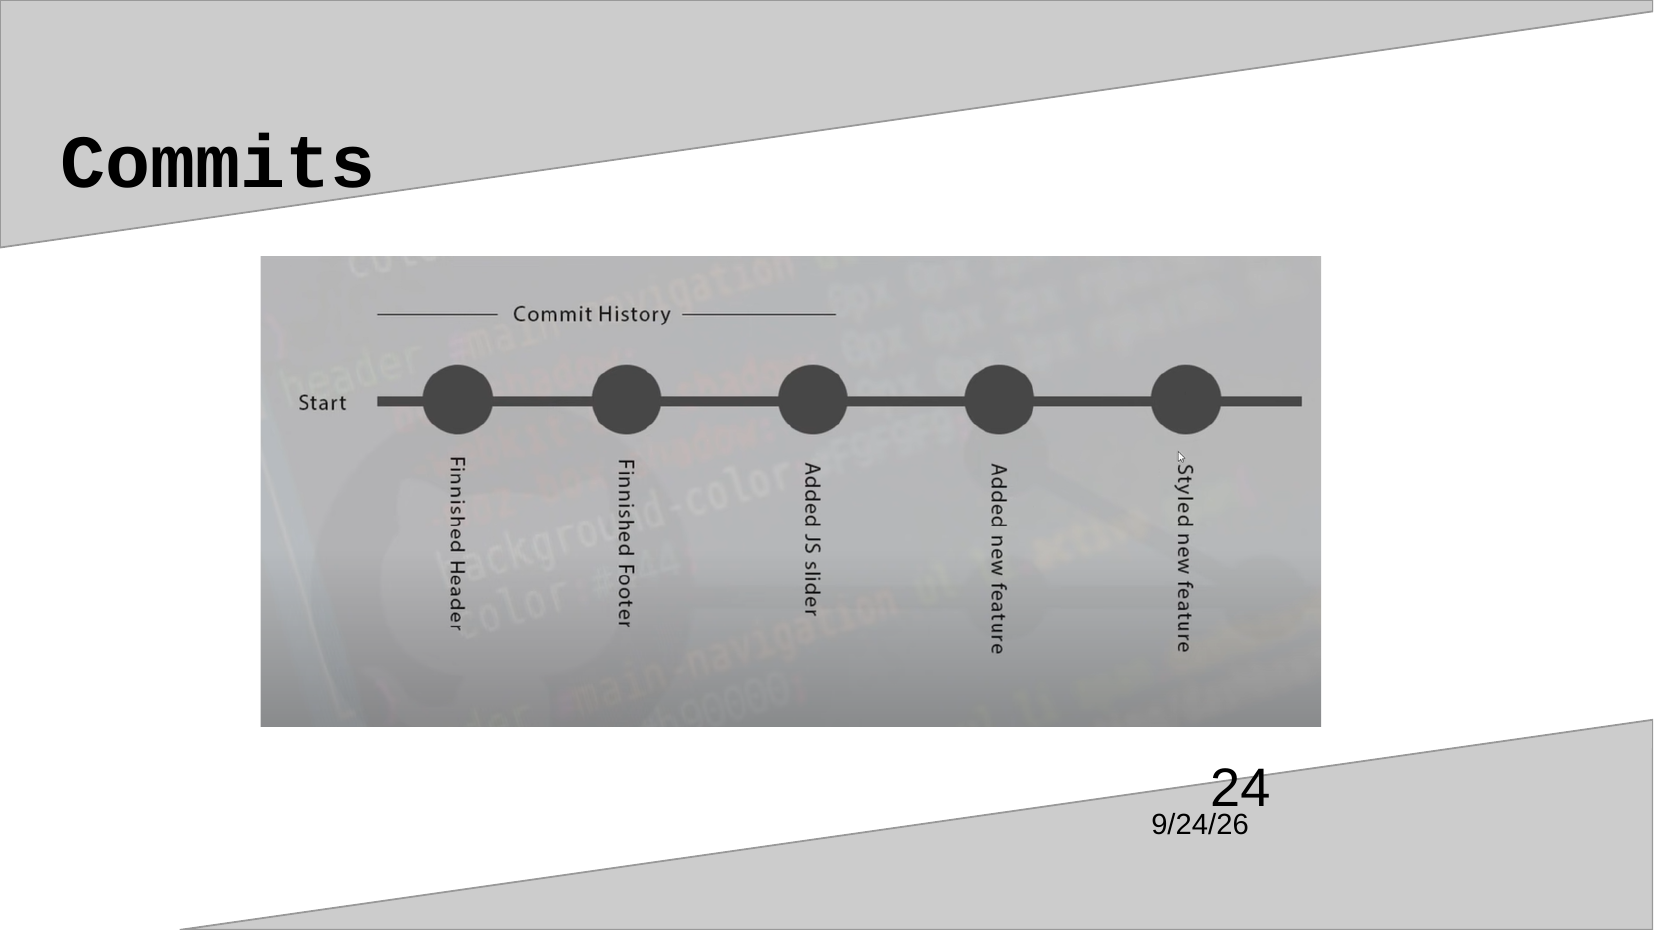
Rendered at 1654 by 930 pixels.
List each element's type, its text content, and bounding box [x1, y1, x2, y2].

text_box Commits [60, 112, 1538, 203]
text_box [1210, 752, 1624, 817]
text_box 7/1/2023 [1151, 805, 1624, 871]
picture [260, 256, 1322, 727]
